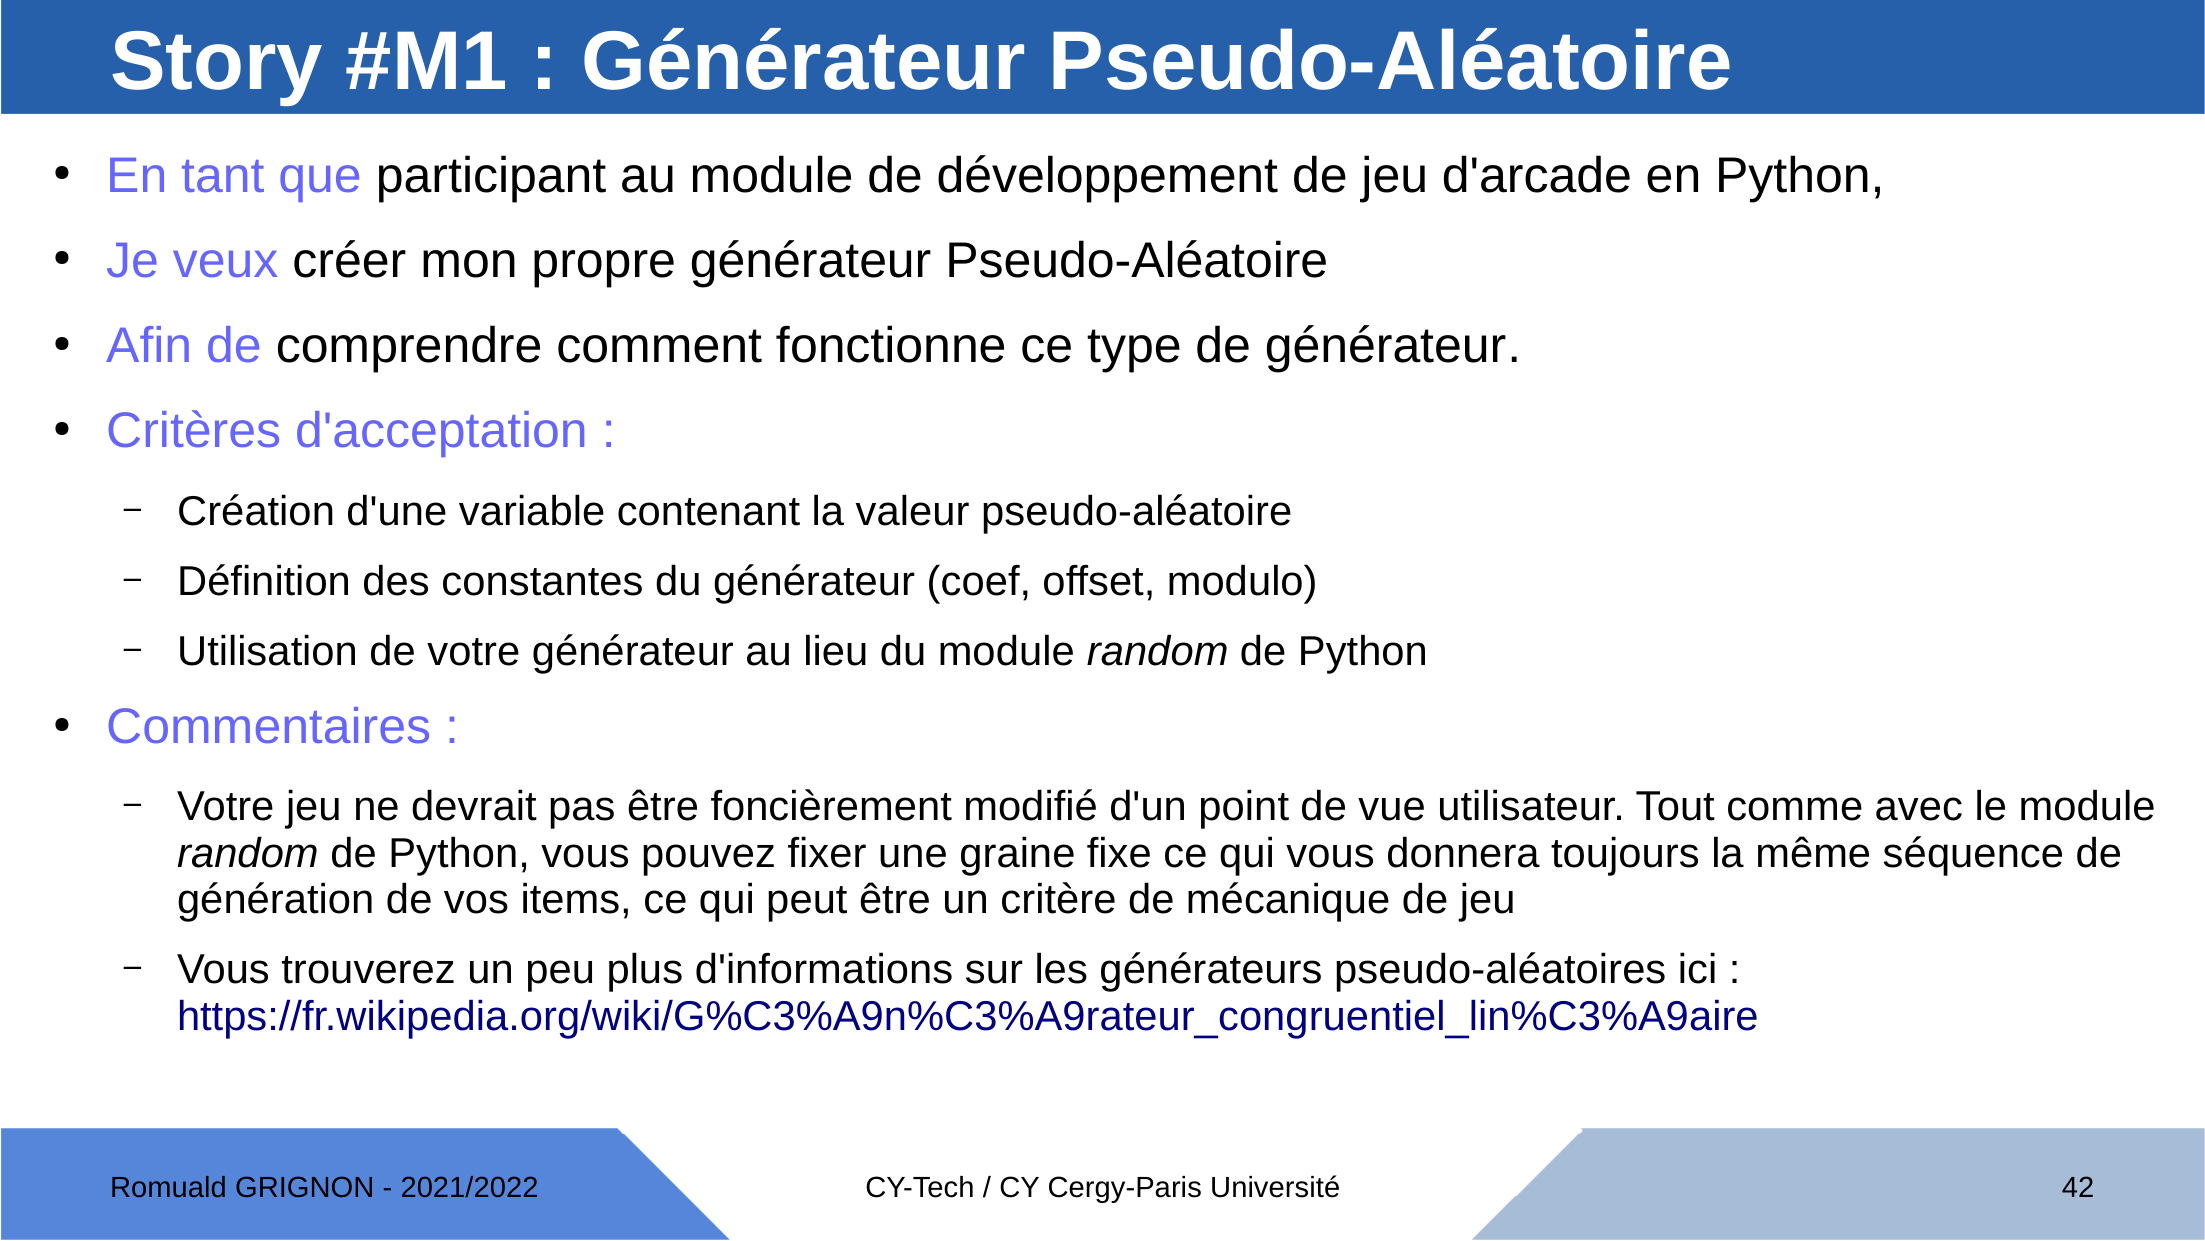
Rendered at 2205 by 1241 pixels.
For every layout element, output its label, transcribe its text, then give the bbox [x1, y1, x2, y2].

picture [0, 0, 2205, 1241]
list En tant que participant au module de développement de jeu d'arcade en Python, Je veux créer mon propre générateur Pseudo-Aléatoire Afin de comprendre comment fonctionne ce type de générateur. Critères d'acceptation : Création d'une variable contenant la valeur pseudo-aléatoire Définition des constantes du générateur (coef, offset, modulo) Utilisation de votre générateur au lieu du module random de Python Commentaires : Votre jeu ne devrait pas être foncièrement modifié d'un point de vue utilisateur. Tout comme avec le module random de Python, vous pouvez fixer une graine fixe ce qui vous donnera toujours la même séquence de génération de vos items, ce qui peut être un critère de mécanique de jeu Vous trouverez un peu plus d'informations sur les générateurs pseudo-aléatoires ici : https://fr.wikipedia.org/wiki/G%C3%A9n%C3%A9rateur_congruentiel_lin%C3%A9aire [35, 217, 2186, 1087]
title Story #M1 : Générateur Pseudo-Aléatoire [110, 49, 2095, 217]
